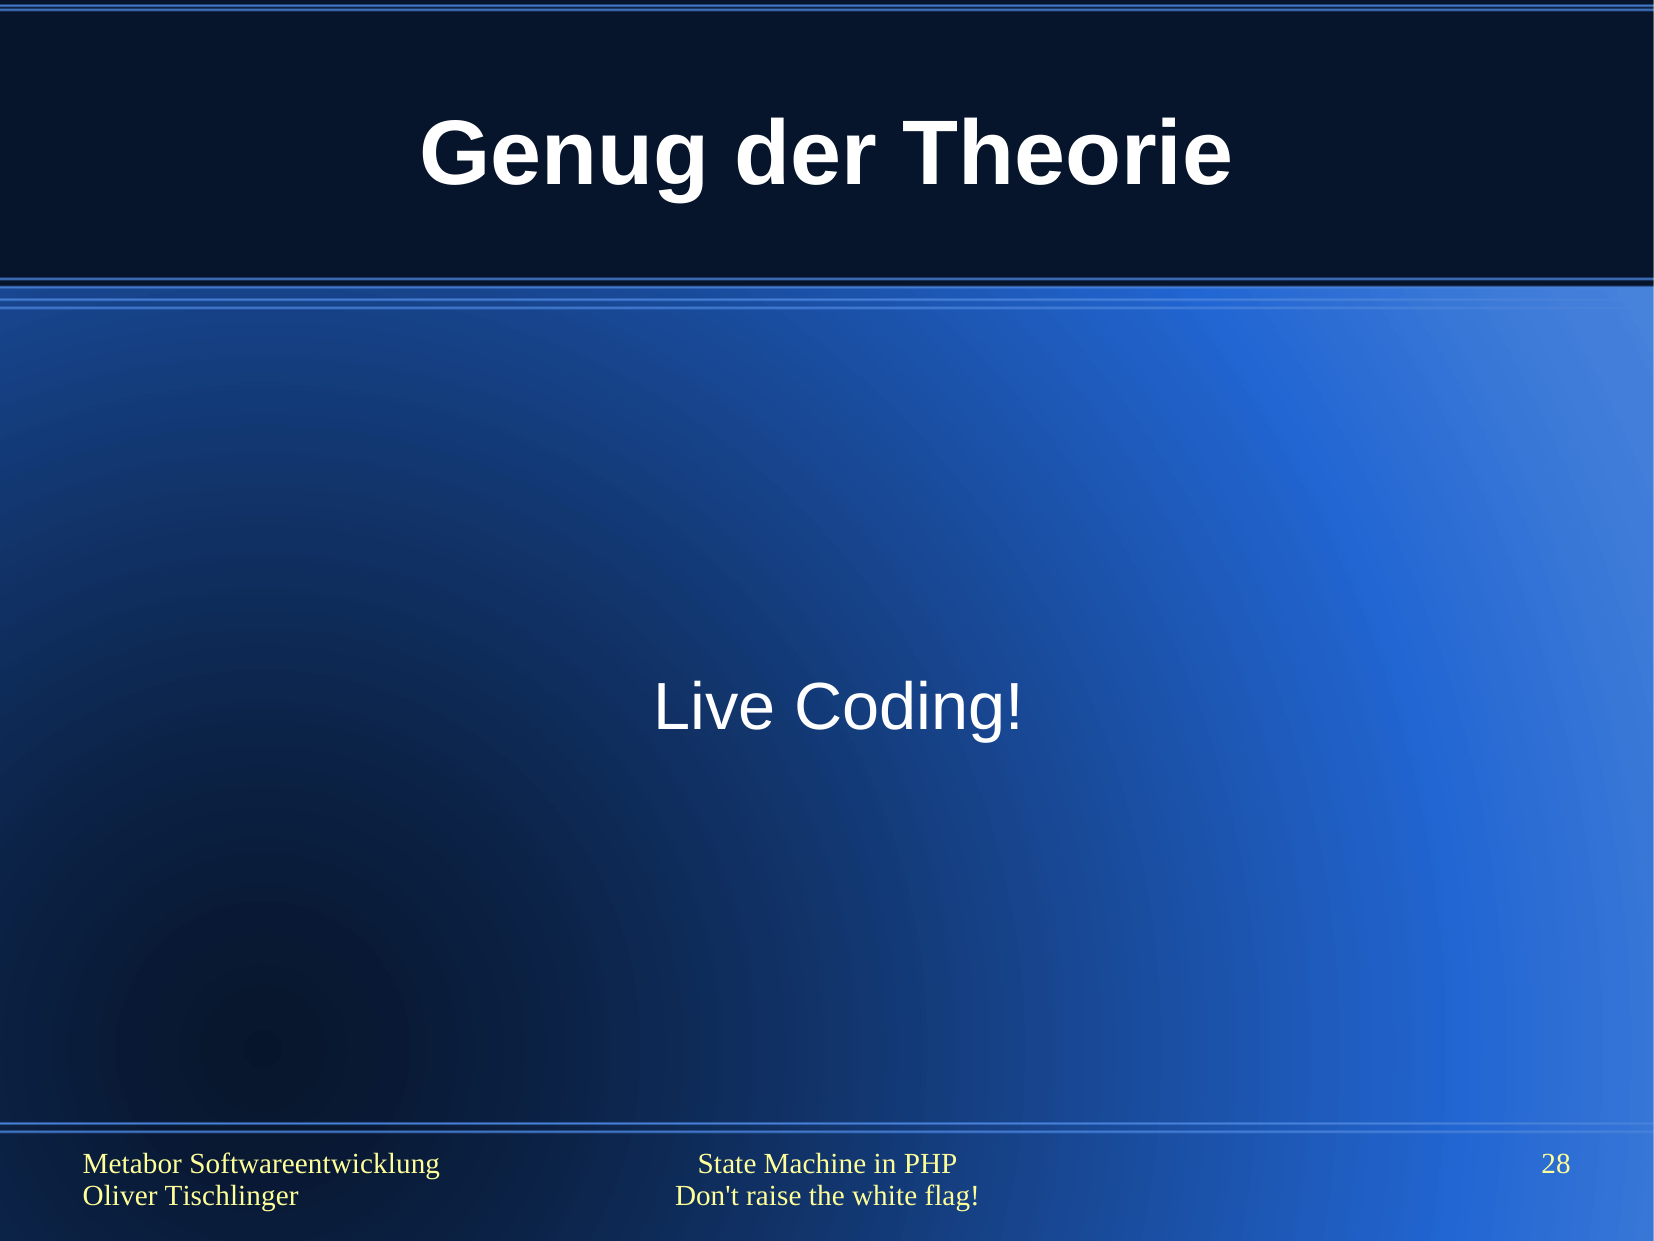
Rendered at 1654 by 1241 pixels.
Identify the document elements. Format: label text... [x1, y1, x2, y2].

picture [0, 0, 1654, 1241]
subtitle Live Coding! [82, 355, 1571, 1058]
title Genug der Theorie [82, 49, 1571, 257]
